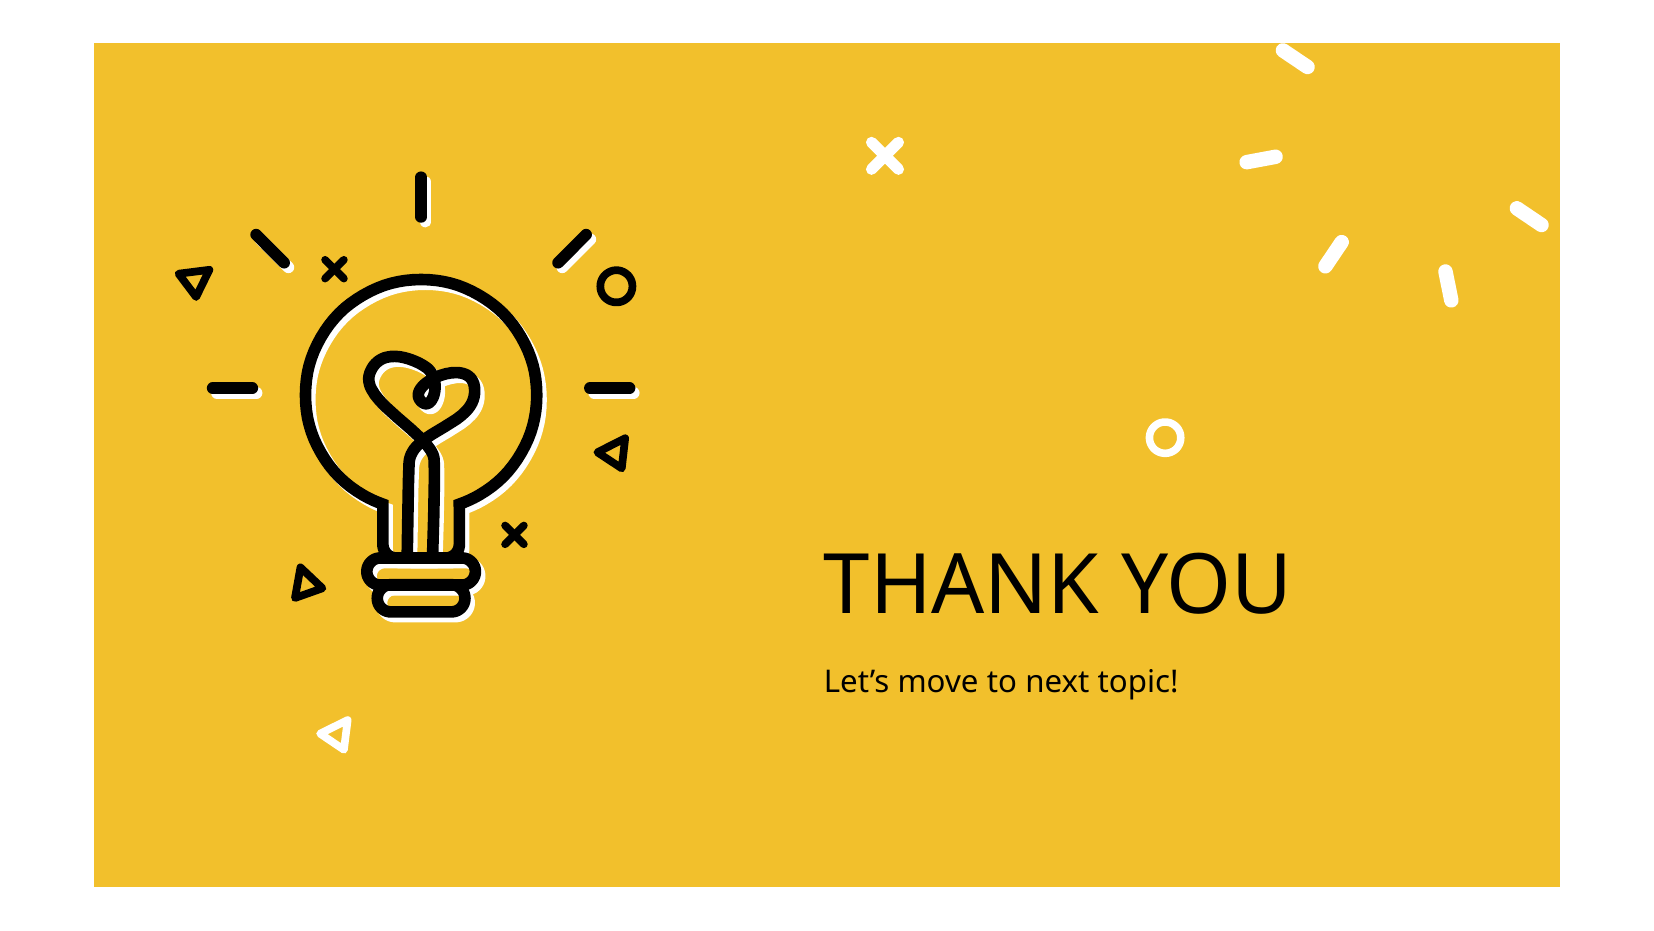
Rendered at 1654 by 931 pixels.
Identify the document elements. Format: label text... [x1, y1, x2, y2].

title THANK YOU [823, 524, 1544, 638]
title Let’s move to next topic! [823, 626, 1399, 735]
